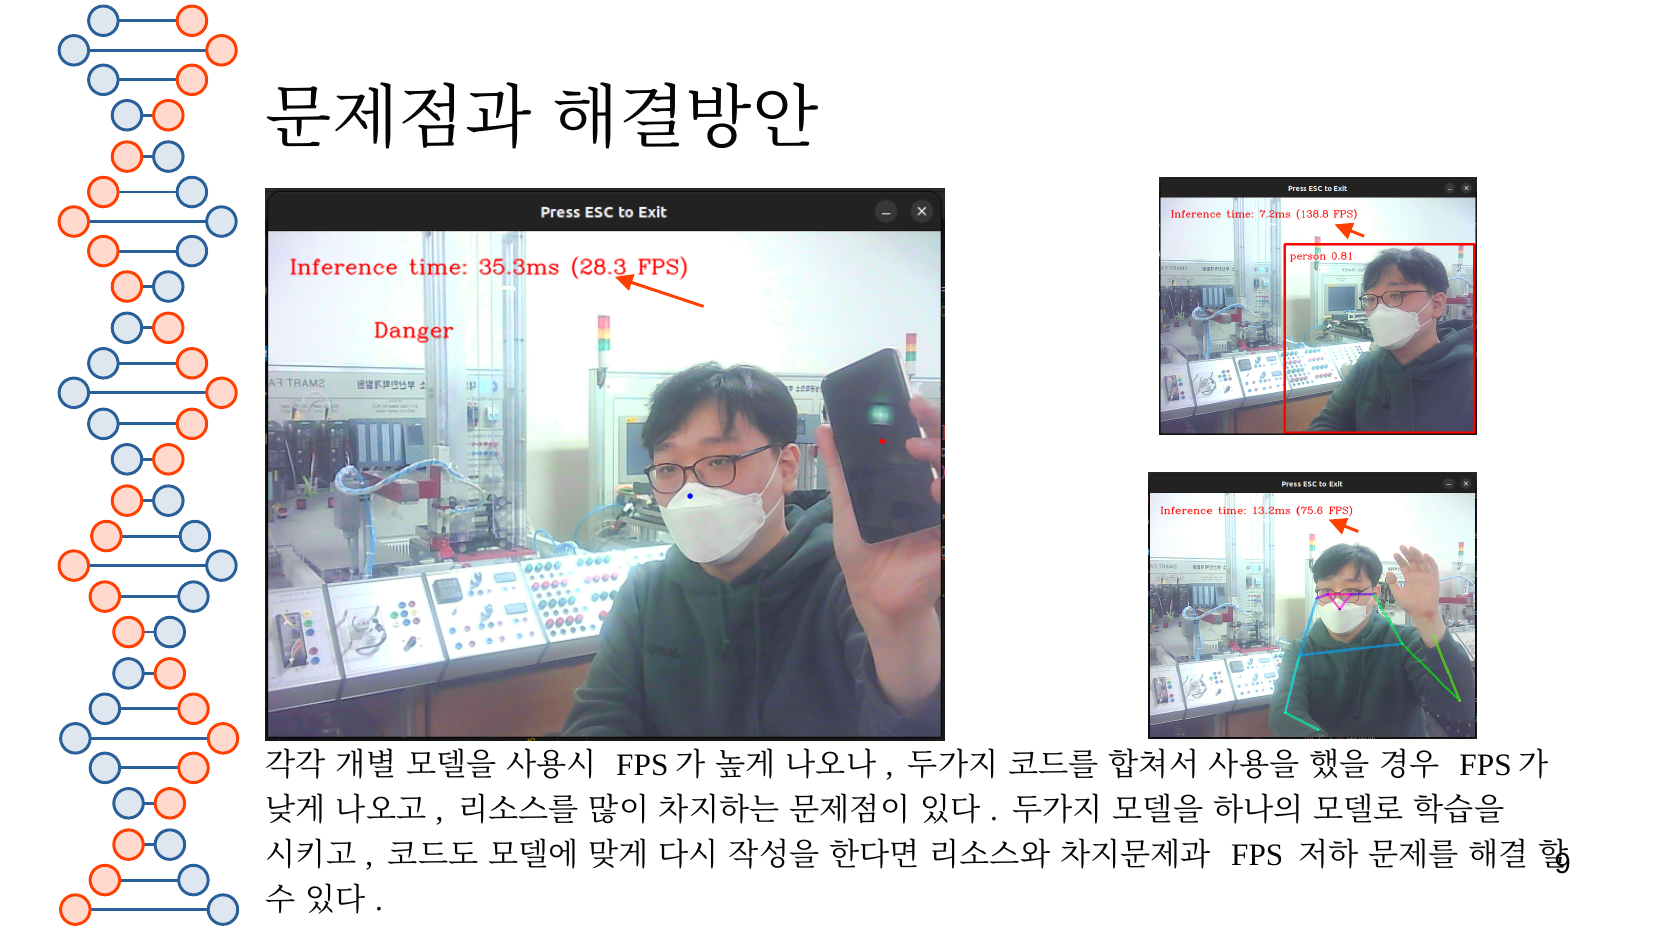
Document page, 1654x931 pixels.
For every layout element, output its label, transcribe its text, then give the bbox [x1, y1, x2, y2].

picture [1148, 472, 1477, 738]
picture [265, 188, 945, 738]
title 각각 개별 모델을 사용시 FPS가 높게 나오나, 두가지 코드를 합쳐서 사용을 했을 경우 FPS가 낮게 나오고, 리소스를 많이 차지하는 문제점이 있다. 두가지 모델을 하나의 모델로 학습을 시키고, 코드도 모델에 맞게 다시 작성을 한다면 리소스와 차지문제과 FPS 저하 문제를 해결 할 수 있다. [265, 738, 1595, 922]
picture [1159, 177, 1477, 435]
title 문제점과 해결방안 [265, 35, 1595, 189]
